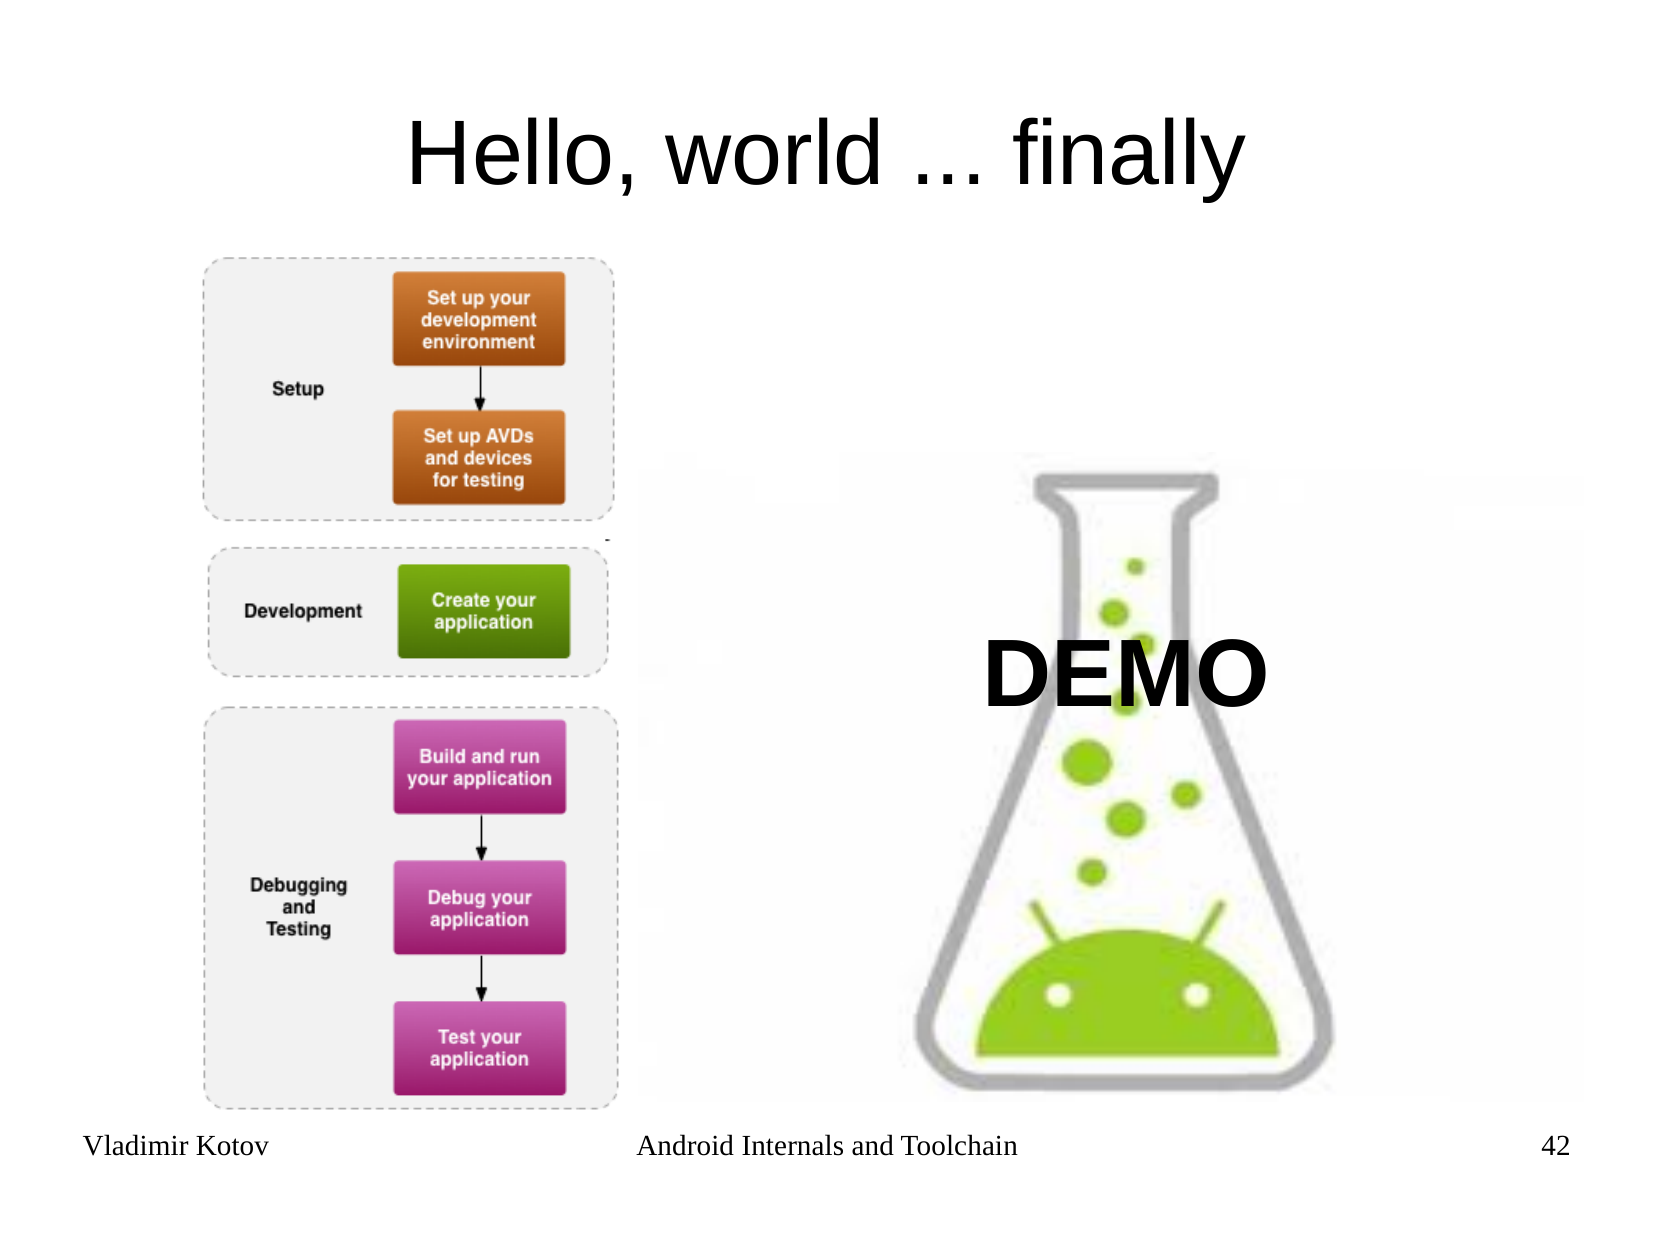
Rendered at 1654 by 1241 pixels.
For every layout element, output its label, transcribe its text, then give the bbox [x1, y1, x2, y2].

picture [638, 452, 1584, 1102]
picture [192, 256, 621, 526]
picture [205, 538, 615, 679]
text_box DEMO [771, 611, 1481, 734]
title Hello, world ... finally [82, 49, 1571, 257]
picture [196, 699, 625, 1116]
